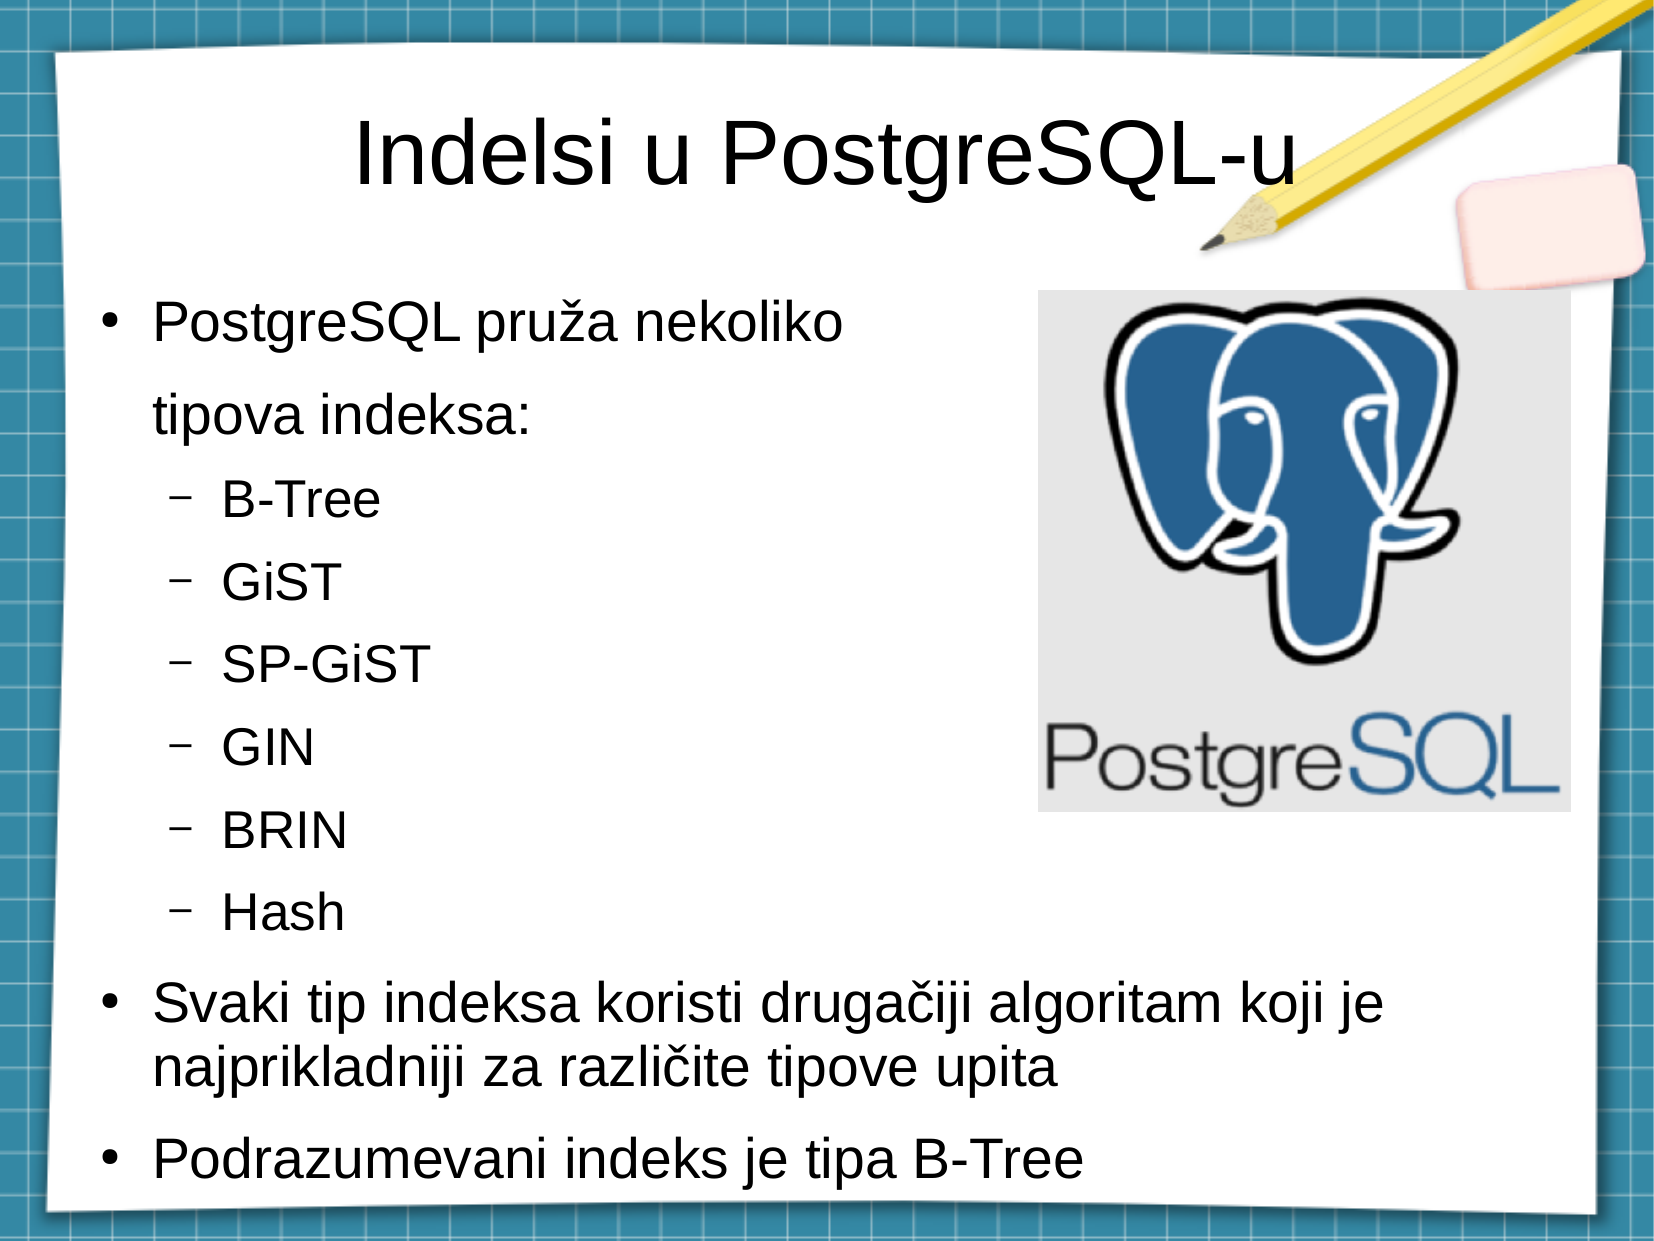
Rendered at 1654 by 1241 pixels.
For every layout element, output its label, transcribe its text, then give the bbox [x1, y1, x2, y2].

title Indelsi u PostgreSQL-u [82, 49, 1571, 257]
picture [0, 0, 1654, 1241]
list PostgreSQL pruža nekoliko tipova indeksa: B-Tree GiST SP-GiST GIN BRIN Hash Svaki tip indeksa koristi drugačiji algoritam koji je najprikladniji za različite tipove upita Podrazumevani indeks je tipa B-Tree [82, 290, 1571, 1201]
